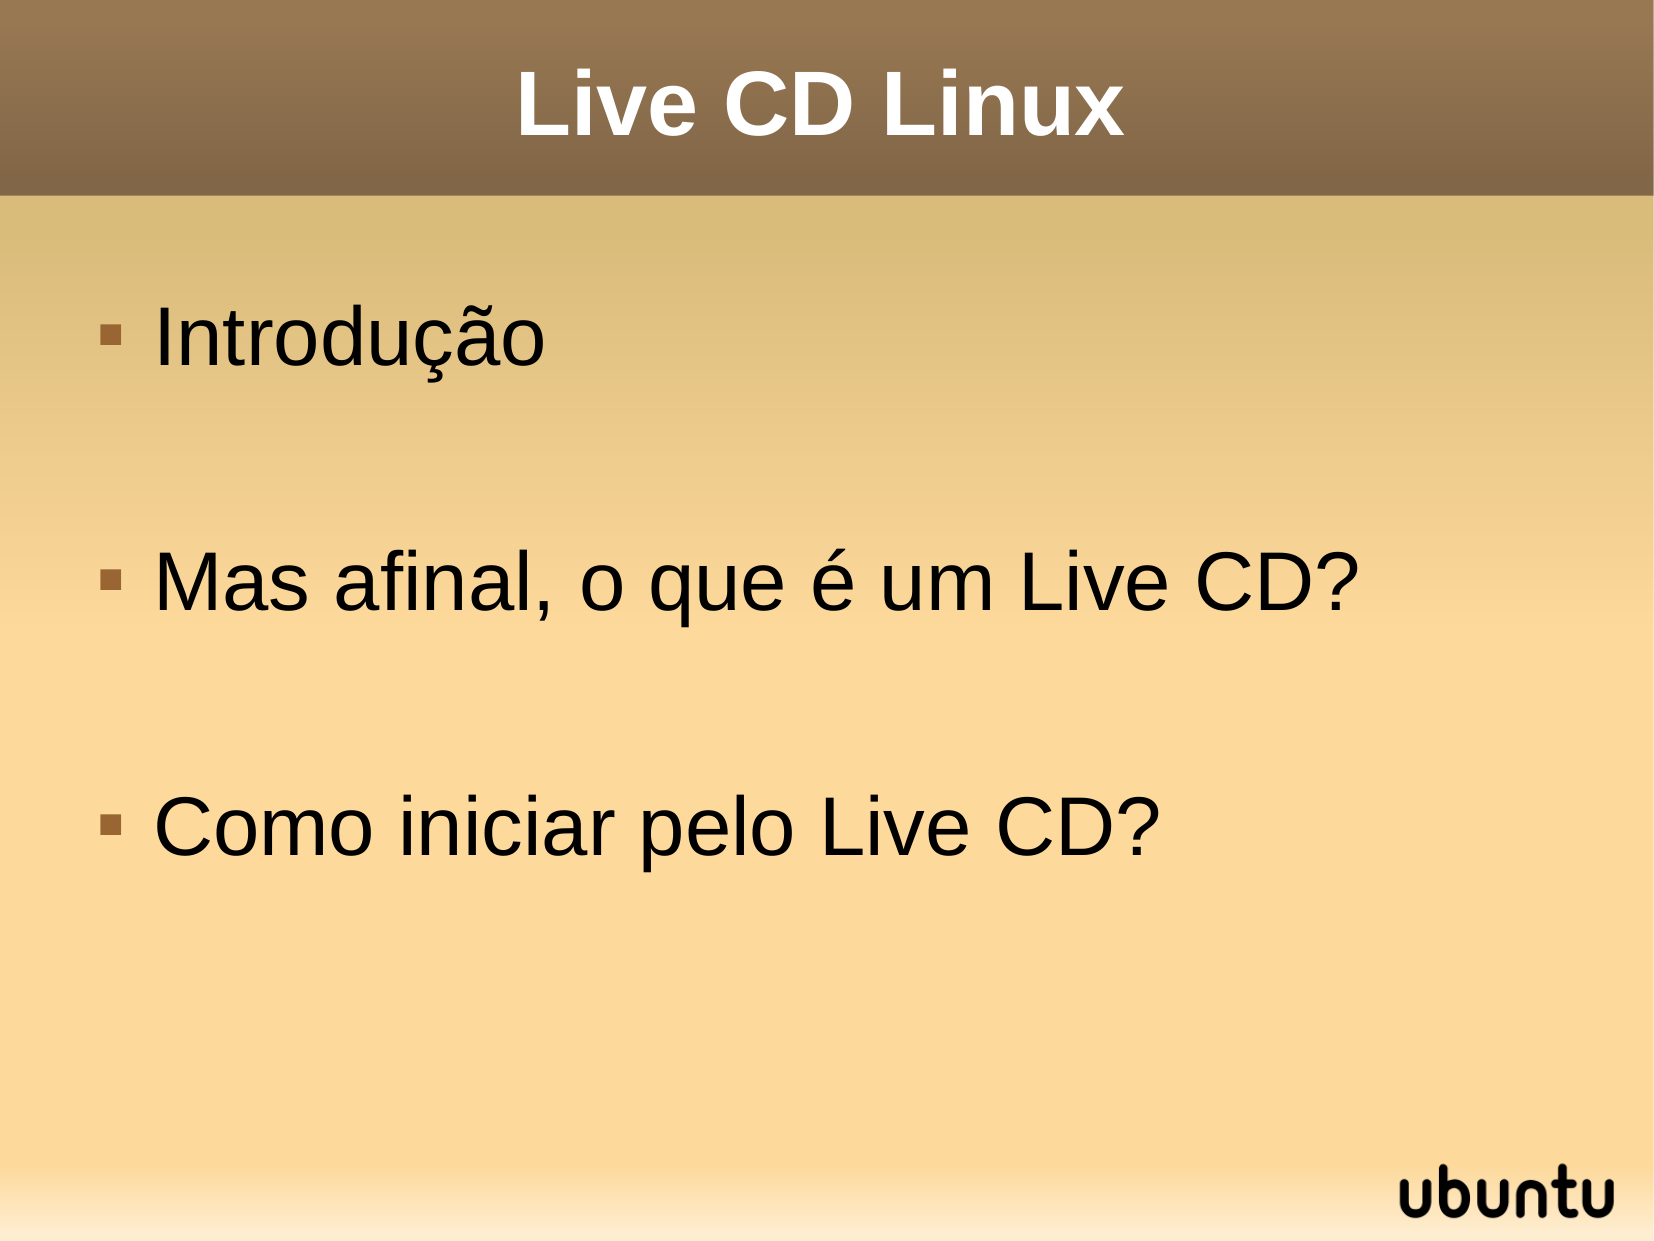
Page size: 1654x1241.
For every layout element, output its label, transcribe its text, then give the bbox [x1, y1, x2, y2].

title Live CD Linux [76, 7, 1565, 200]
picture [0, 0, 1654, 1241]
list Introdução Mas afinal, o que é um Live CD? Como iniciar pelo Live CD? [82, 290, 1571, 1094]
